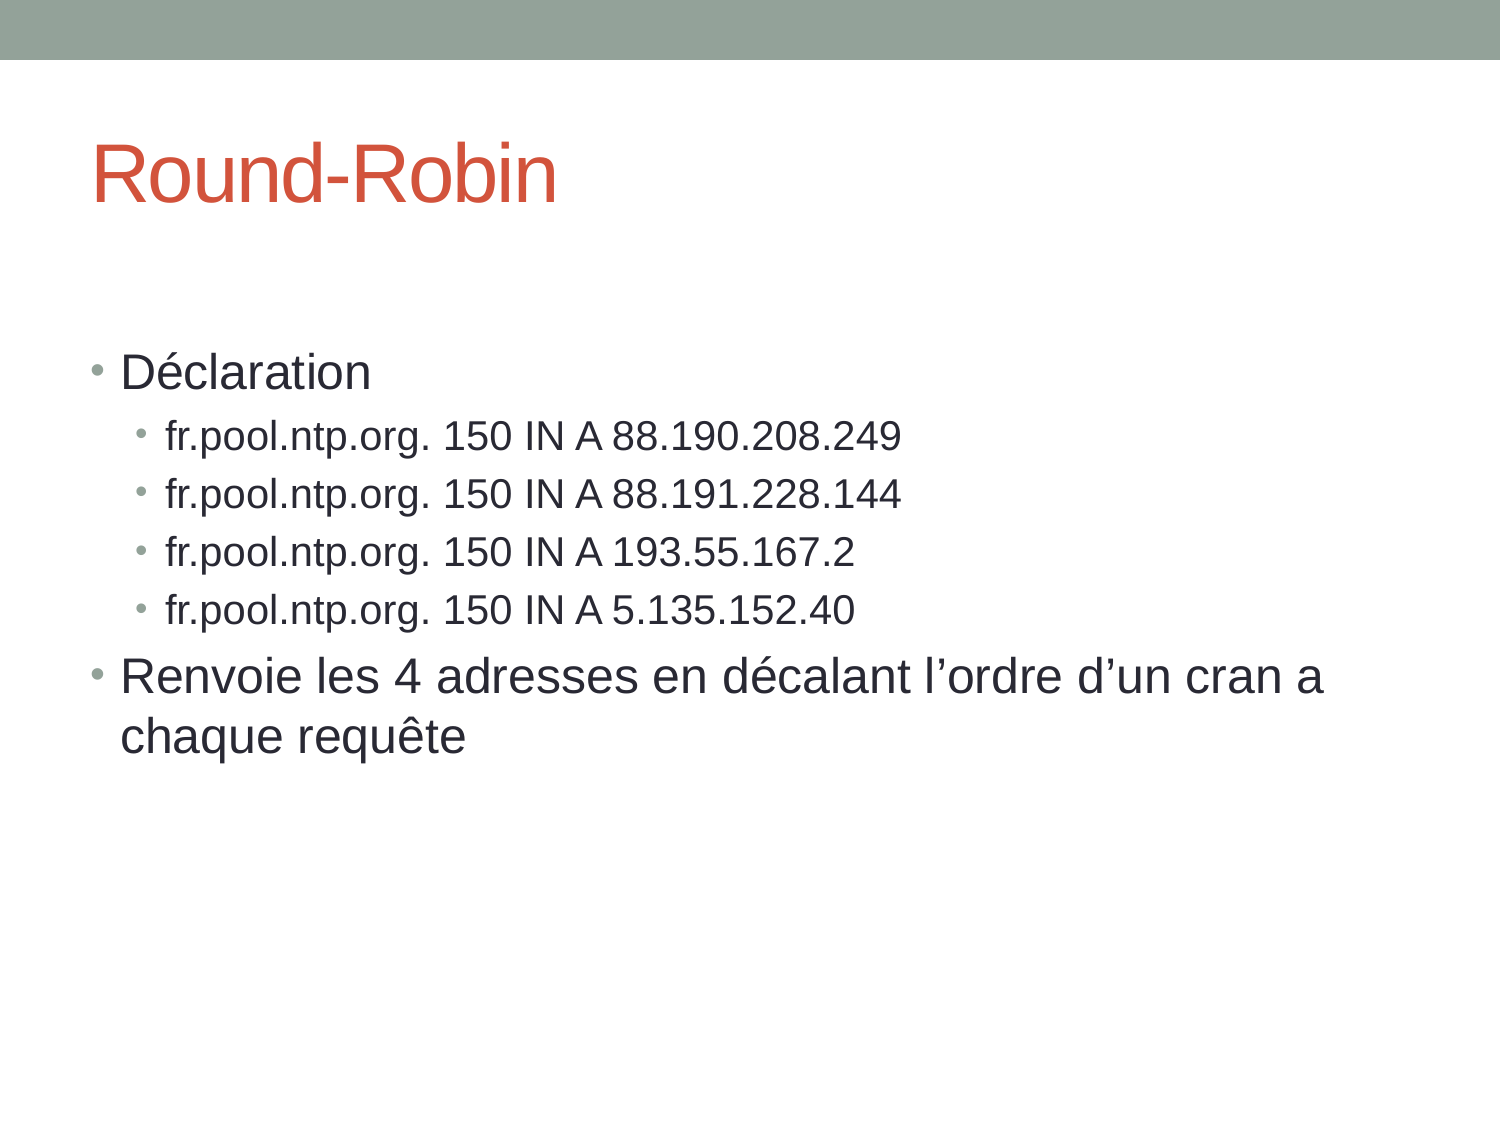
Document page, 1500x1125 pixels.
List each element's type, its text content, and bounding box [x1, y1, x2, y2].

title Round-Robin [75, 87, 1425, 250]
list Déclaration fr.pool.ntp.org. 150 IN A 88.190.208.249 fr.pool.ntp.org. 150 IN A 88.191.228.144 fr.pool.ntp.org. 150 IN A 193.55.167.2 fr.pool.ntp.org. 150 IN A 5.135.152.40 Renvoie les 4 adresses en décalant l’ordre d’un cran a chaque requête [75, 262, 1425, 1063]
